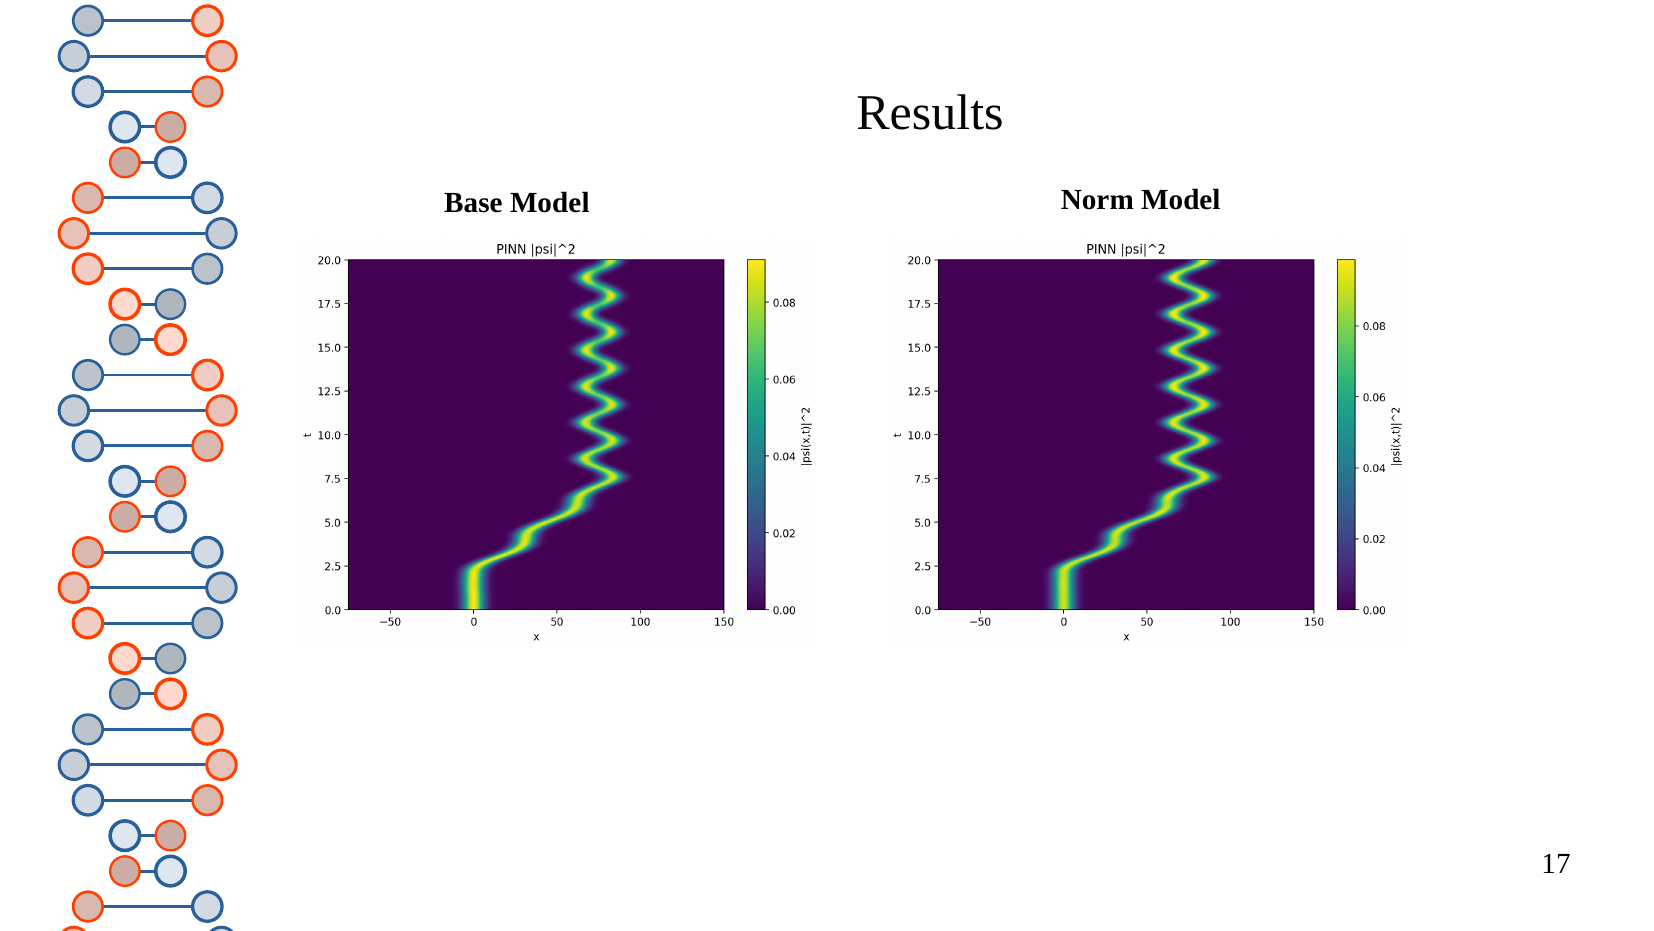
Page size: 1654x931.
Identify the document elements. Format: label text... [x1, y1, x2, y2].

picture [295, 236, 818, 650]
text_box Norm Model [1045, 189, 1259, 223]
text_box Base Model [429, 189, 611, 226]
picture [885, 236, 1408, 650]
title Results [265, 35, 1595, 189]
